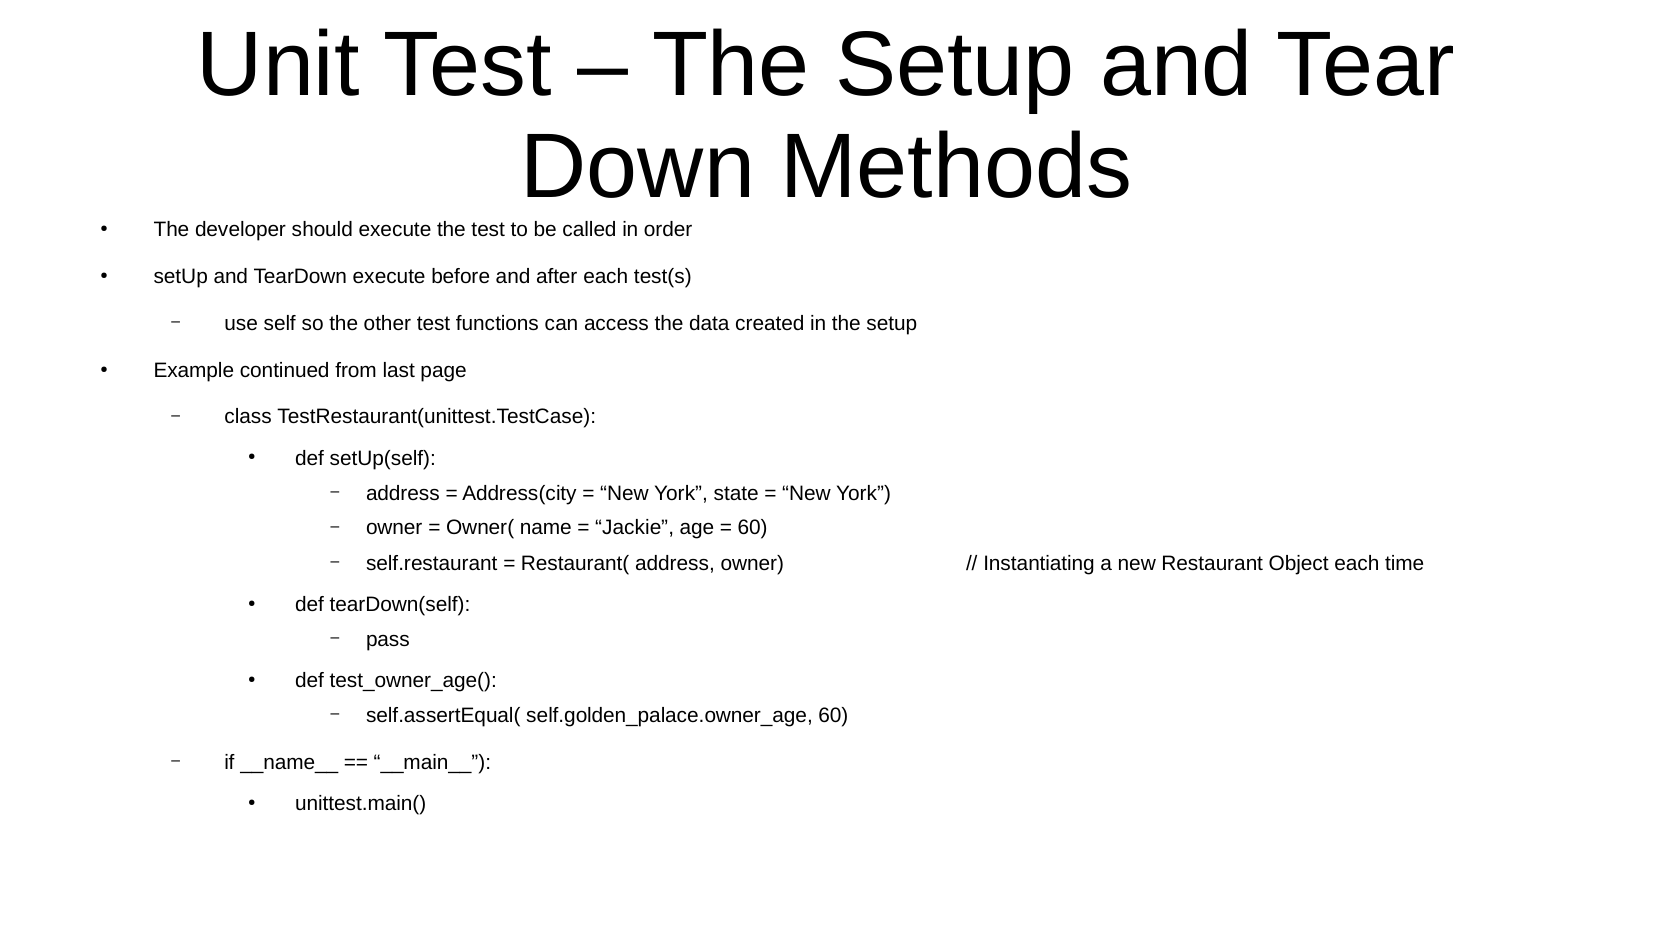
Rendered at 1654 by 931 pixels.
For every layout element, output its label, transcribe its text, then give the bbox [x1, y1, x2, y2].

list The developer should execute the test to be called in order setUp and TearDown execute before and after each test(s) use self so the other test functions can access the data created in the setup Example continued from last page class TestRestaurant(unittest.TestCase): def setUp(self): address = Address(city = “New York”, state = “New York”) owner = Owner( name = “Jackie”, age = 60) self.restaurant = Restaurant( address, owner) // Instantiating a new Restaurant Object each time def tearDown(self): pass def test_owner_age(): self.assertEqual( self.golden_palace.owner_age, 60) if __name__ == “__main__”): unittest.main() [82, 217, 1571, 916]
title Unit Test – The Setup and Tear Down Methods [82, 12, 1571, 217]
